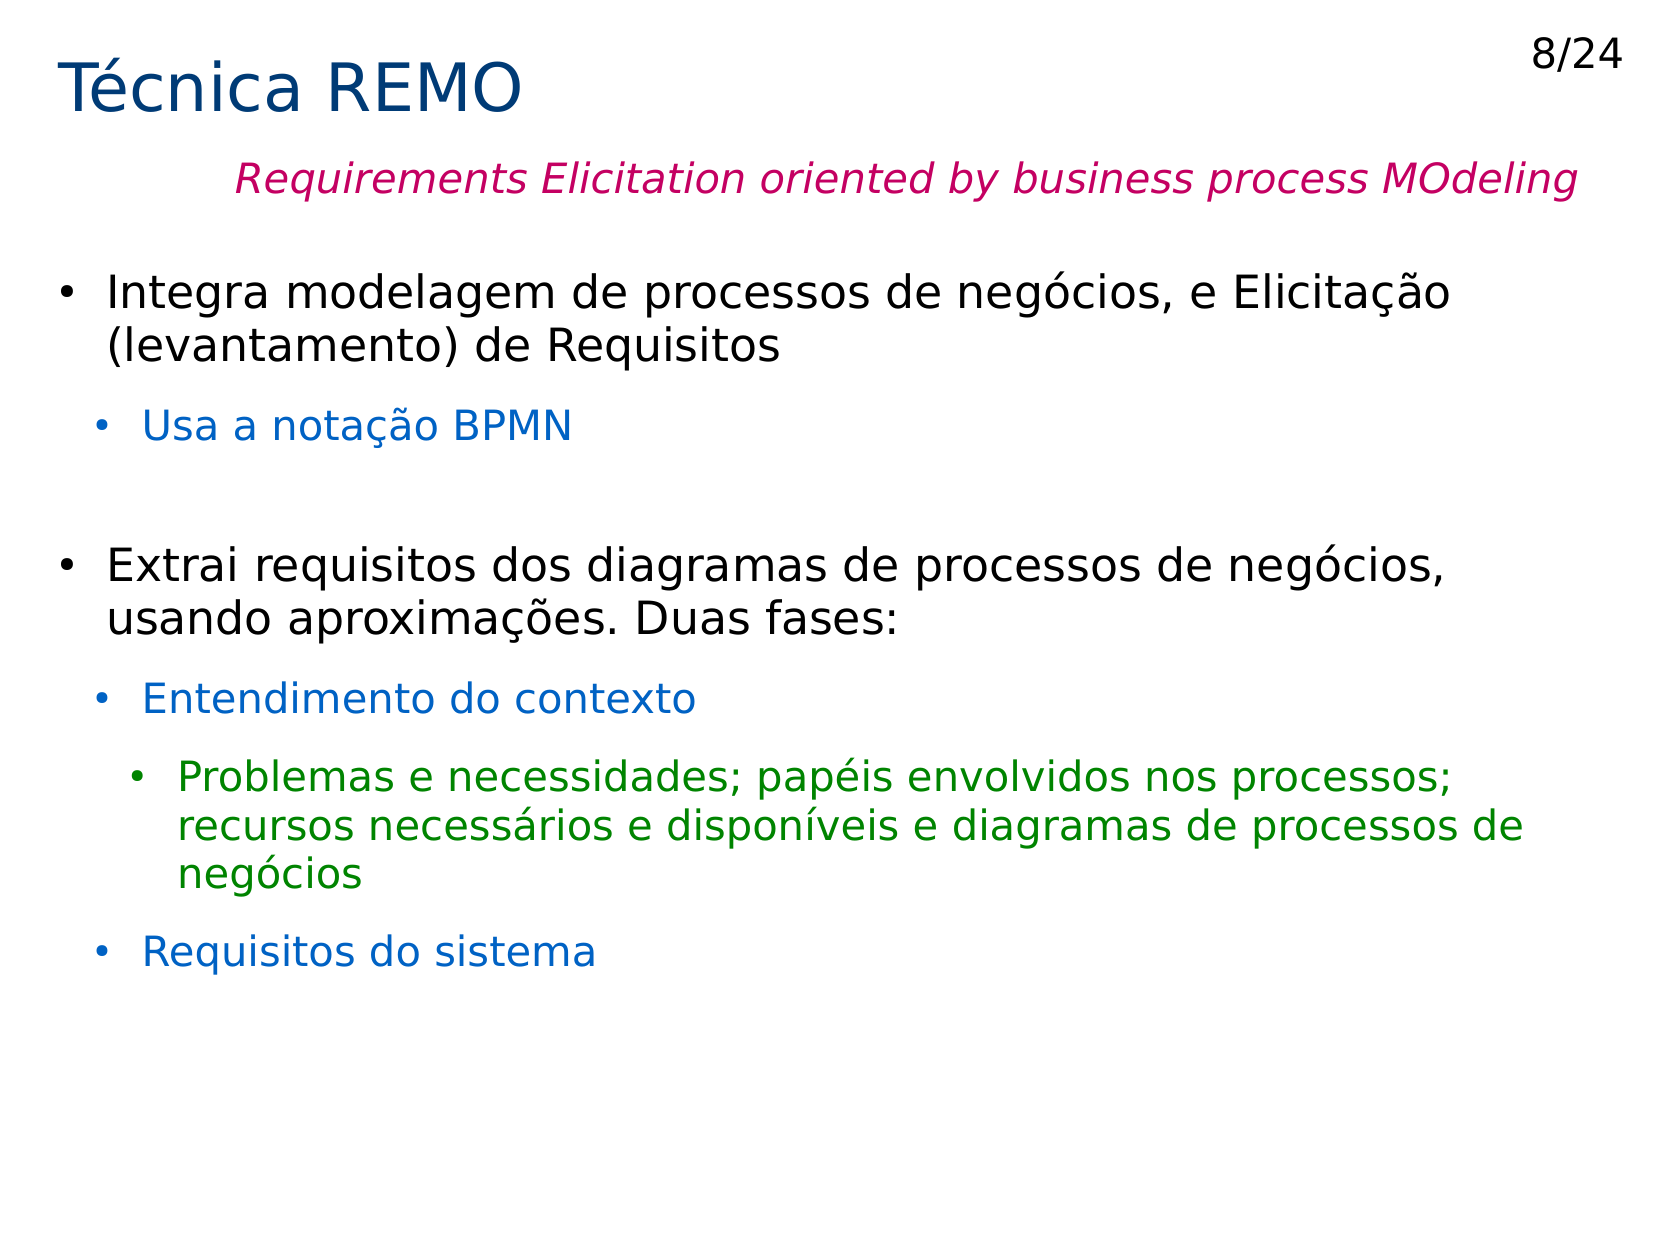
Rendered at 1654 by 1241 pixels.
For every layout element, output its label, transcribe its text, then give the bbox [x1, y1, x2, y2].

list Integra modelagem de processos de negócios, e Elicitação (levantamento) de Requisitos Usa a notação BPMN Extrai requisitos dos diagramas de processos de negócios, usando aproximações. Duas fases: Entendimento do contexto Problemas e necessidades; papéis envolvidos nos processos; recursos necessários e disponíveis e diagramas de processos de negócios Requisitos do sistema [59, 265, 1625, 1211]
title Técnica REMO [59, 29, 1506, 148]
text_box Requirements Elicitation oriented by business process MOdeling [106, 147, 1595, 211]
